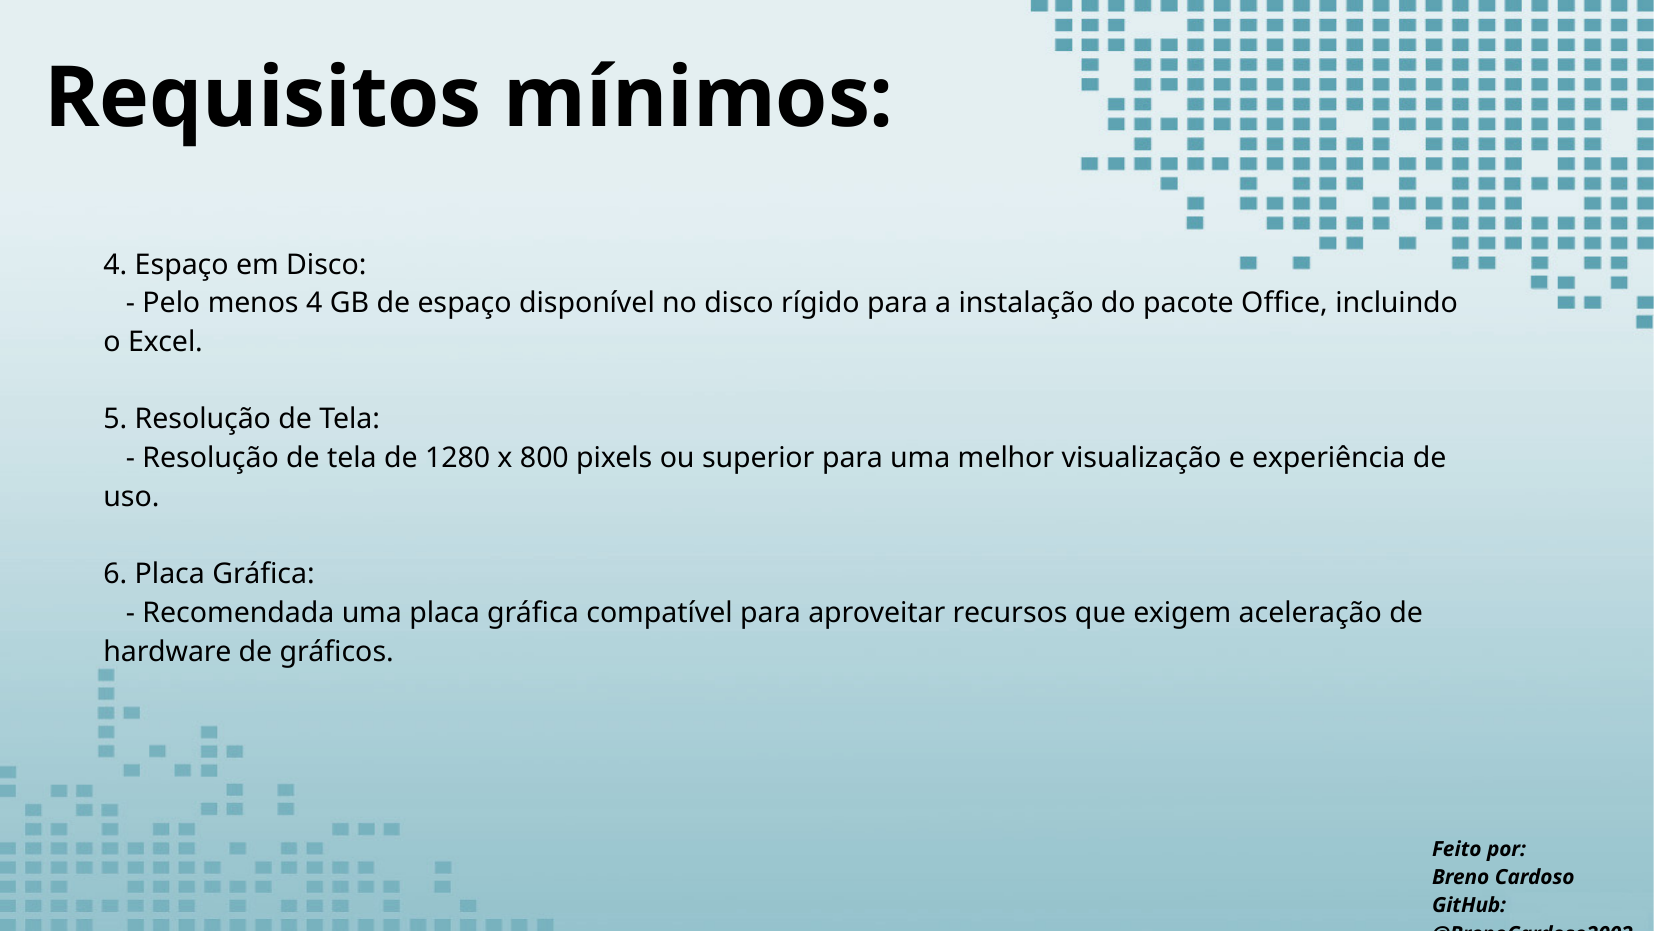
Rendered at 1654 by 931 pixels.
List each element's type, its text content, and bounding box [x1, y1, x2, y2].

text_box Feito por: Breno Cardoso GitHub: @BrenoCardoso2002 [1417, 826, 1654, 931]
text_box 4. Espaço em Disco: - Pelo menos 4 GB de espaço disponível no disco rígido para a instalação do pacote Office, incluindo o Excel. 5. Resolução de Tela: - Resolução de tela de 1280 x 800 pixels ou superior para uma melhor visualização e experiência de uso. 6. Placa Gráfica: - Recomendada uma placa gráfica compatível para aproveitar recursos que exigem aceleração de hardware de gráficos. [88, 236, 1477, 680]
picture [0, 0, 1654, 931]
text_box Requisitos mínimos: [29, 29, 916, 178]
